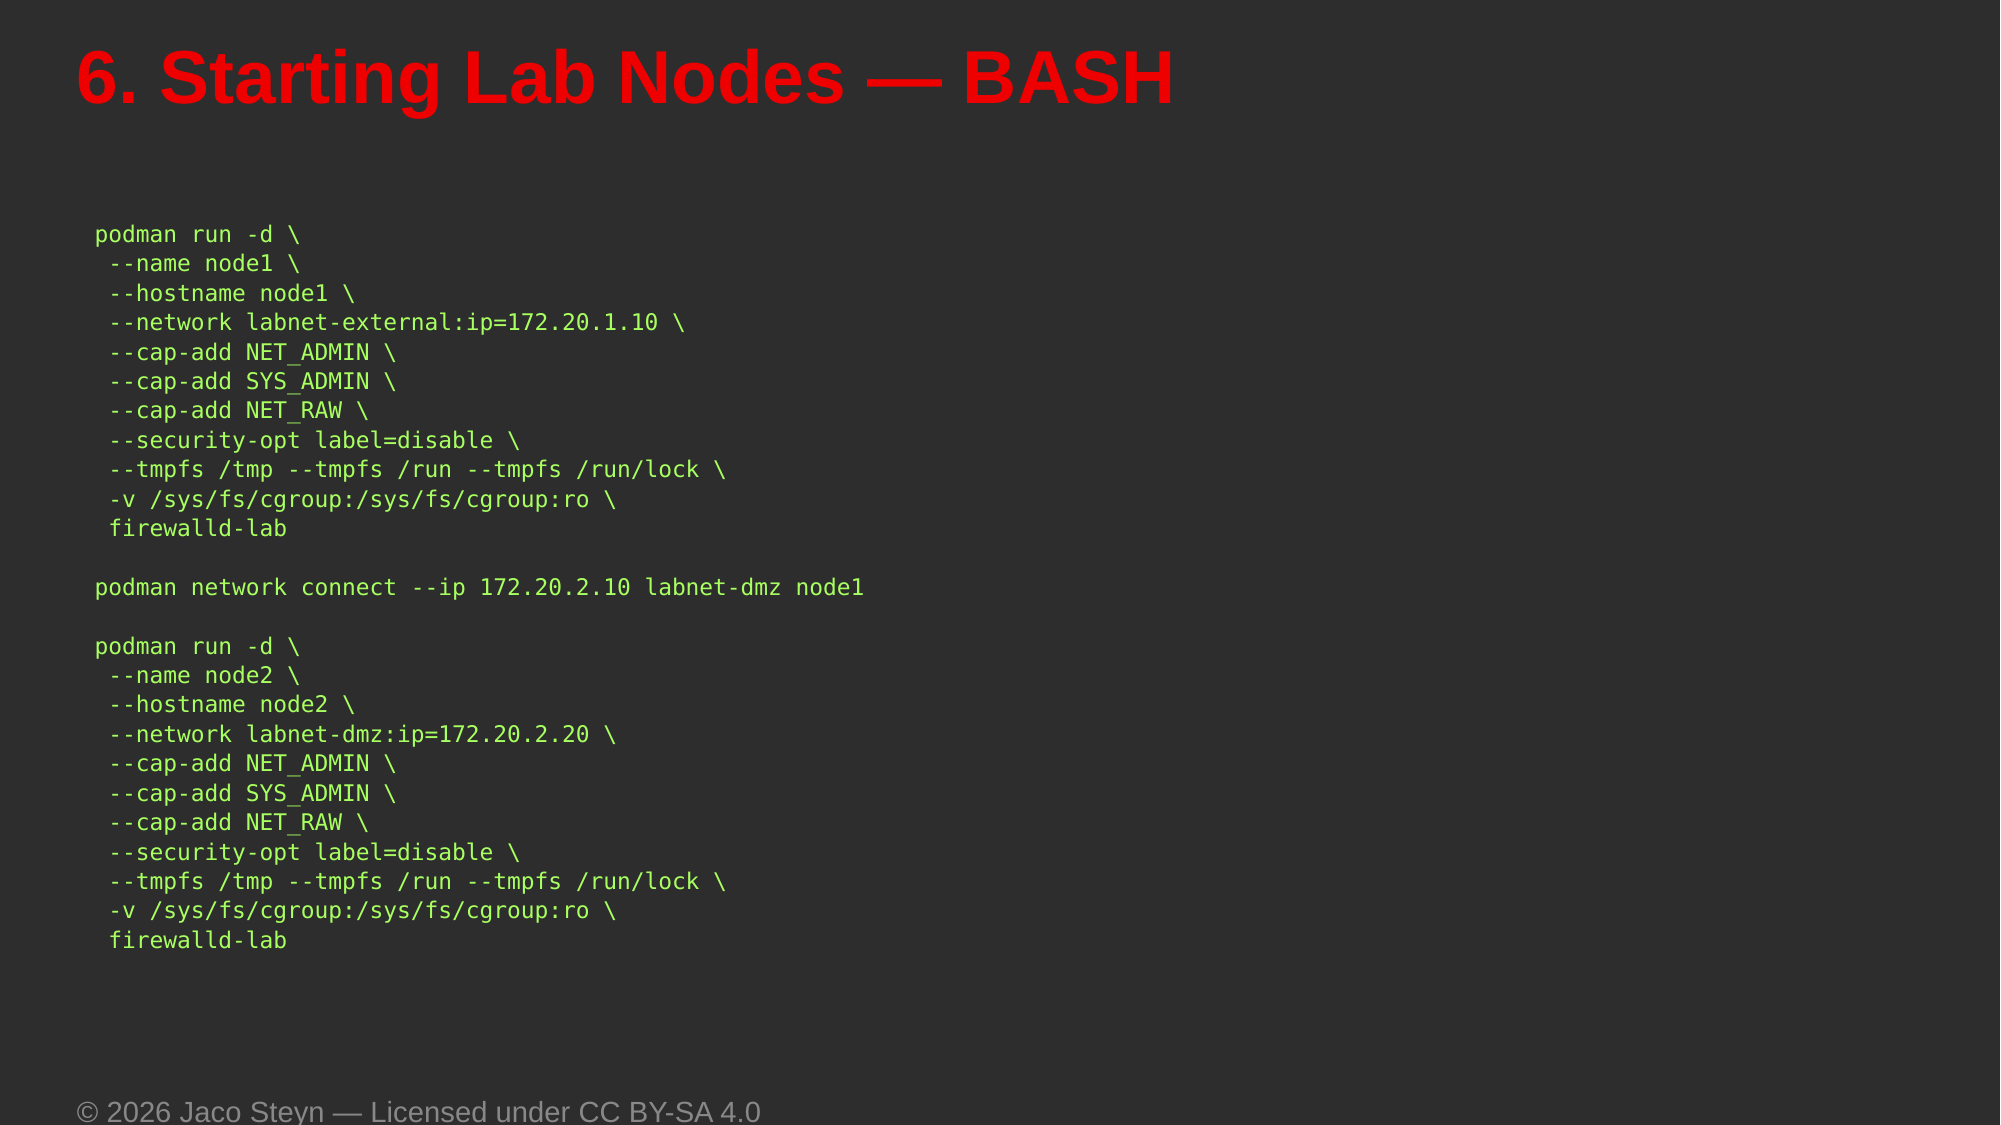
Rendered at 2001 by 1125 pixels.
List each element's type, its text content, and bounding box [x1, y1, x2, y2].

text_box podman run -d \ --name node1 \ --hostname node1 \ --network labnet-external:ip=172.20.1.10 \ --cap-add NET_ADMIN \ --cap-add SYS_ADMIN \ --cap-add NET_RAW \ --security-opt label=disable \ --tmpfs /tmp --tmpfs /run --tmpfs /run/lock \ -v /sys/fs/cgroup:/sys/fs/cgroup:ro \ firewalld-lab podman network connect --ip 172.20.2.10 labnet-dmz node1 podman run -d \ --name node2 \ --hostname node2 \ --network labnet-dmz:ip=172.20.2.20 \ --cap-add NET_ADMIN \ --cap-add SYS_ADMIN \ --cap-add NET_RAW \ --security-opt label=disable \ --tmpfs /tmp --tmpfs /run --tmpfs /run/lock \ -v /sys/fs/cgroup:/sys/fs/cgroup:ro \ firewalld-lab [59, 194, 1942, 1052]
text_box 6. Starting Lab Nodes — BASH [59, 23, 1942, 178]
text_box © 2026 Jaco Steyn — Licensed under CC BY-SA 4.0 [59, 1083, 1942, 1120]
